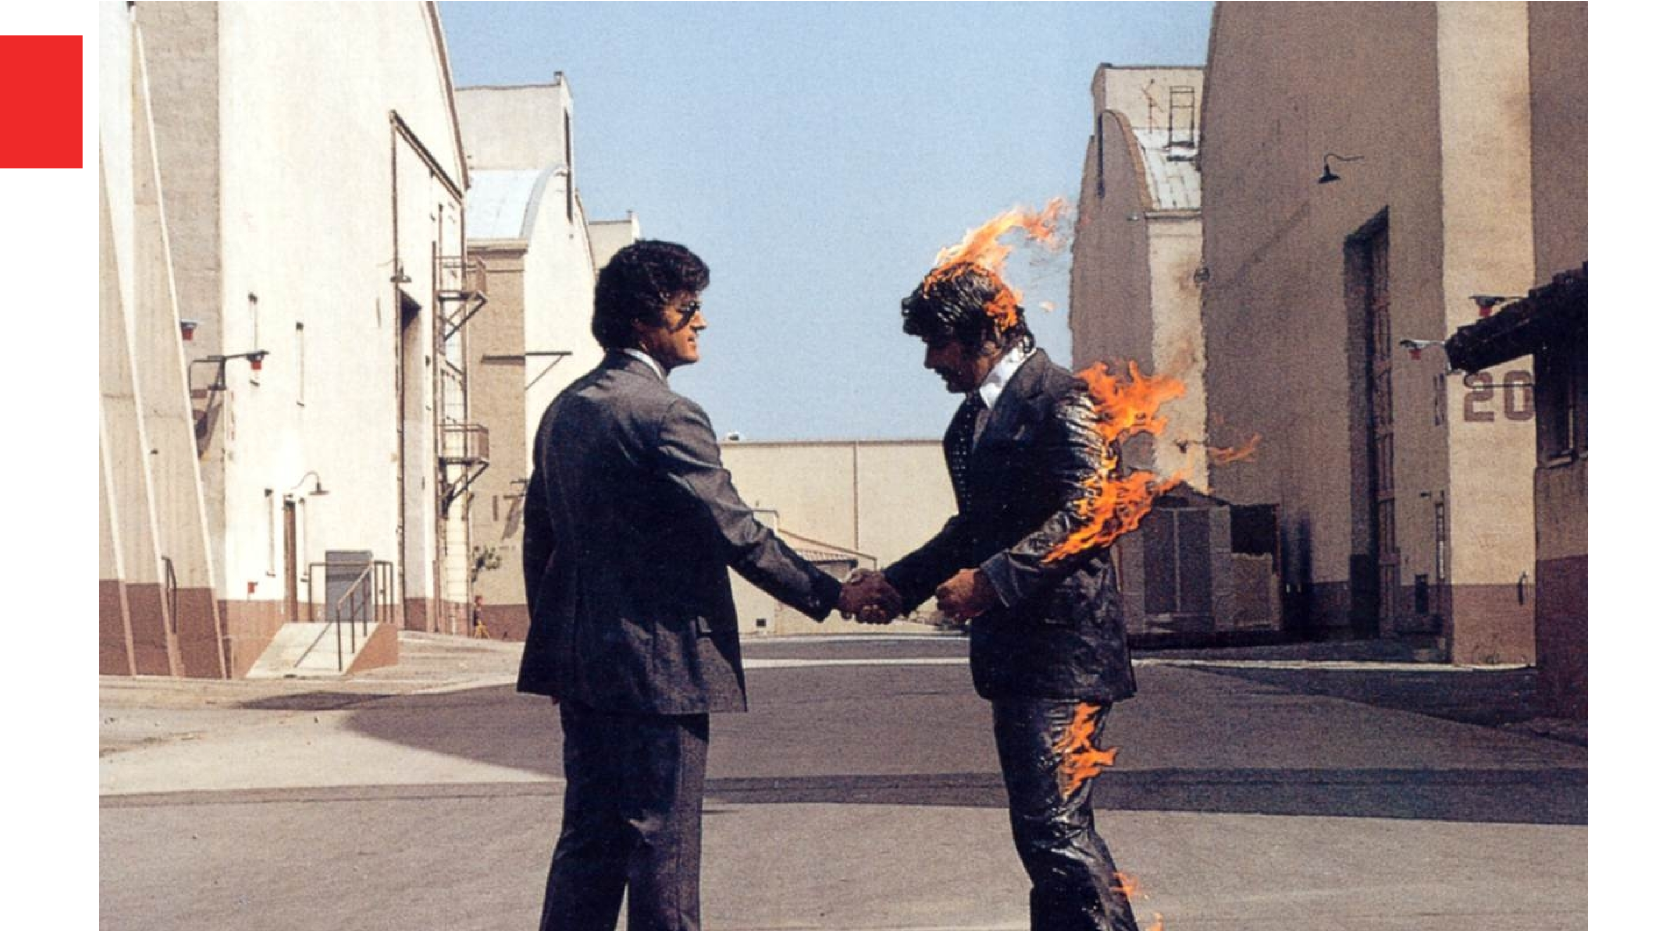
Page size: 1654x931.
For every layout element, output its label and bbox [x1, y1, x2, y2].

picture [99, 1, 1588, 931]
